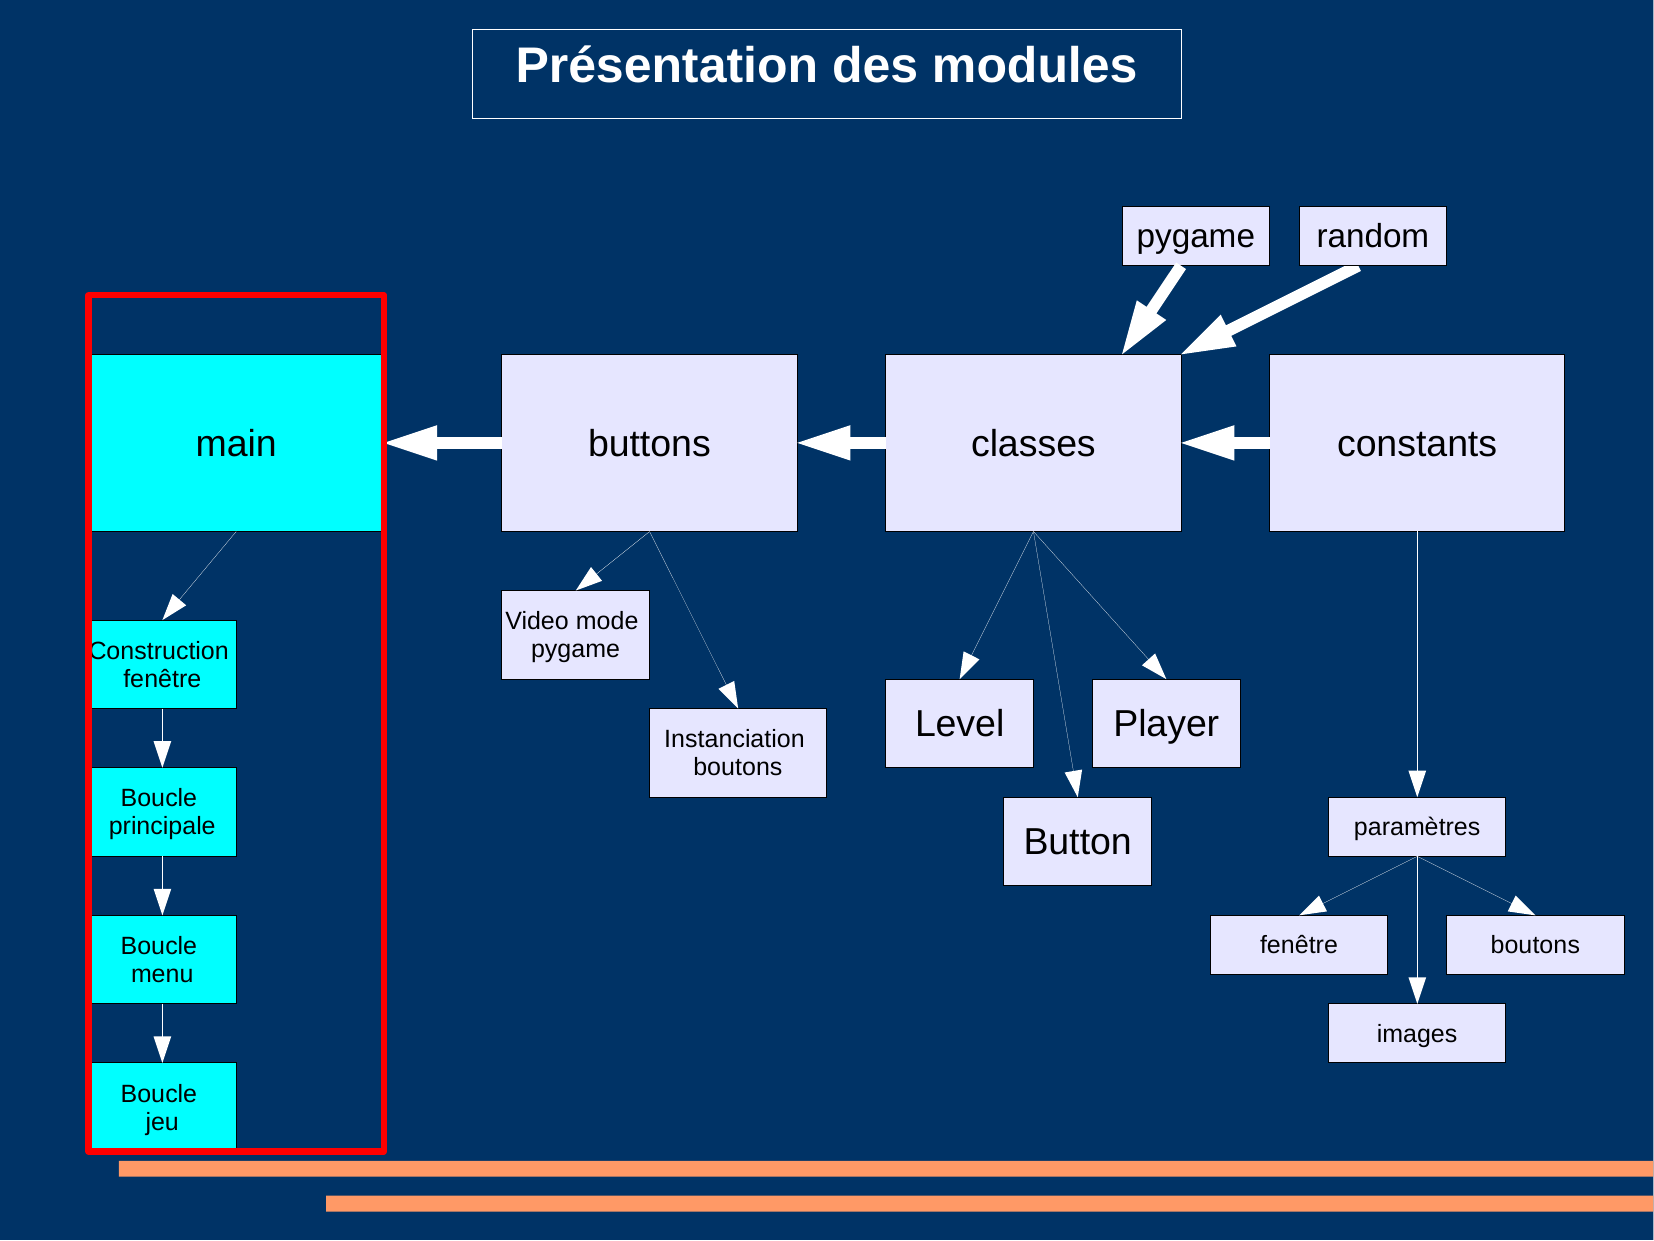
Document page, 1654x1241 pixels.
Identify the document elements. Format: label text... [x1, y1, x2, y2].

text_box constants [1269, 354, 1565, 532]
text_box Boucle menu [92, 915, 237, 1004]
text_box boutons [1446, 915, 1625, 975]
text_box Instanciation boutons [649, 708, 827, 798]
text_box Level [885, 679, 1034, 768]
text_box random [1299, 206, 1447, 266]
text_box Button [1003, 797, 1152, 886]
text_box Video mode pygame [501, 590, 650, 680]
text_box pygame [1122, 206, 1270, 266]
text_box Boucle principale [92, 767, 237, 857]
text_box fenêtre [1210, 915, 1388, 975]
text_box Construction fenêtre [92, 620, 237, 709]
text_box Player [1092, 679, 1241, 768]
text_box Présentation des modules [473, 30, 1181, 118]
text_box paramètres [1328, 797, 1506, 857]
text_box Boucle jeu [92, 1062, 237, 1148]
text_box images [1328, 1003, 1506, 1063]
text_box classes [885, 354, 1182, 532]
text_box main [92, 354, 381, 532]
text_box buttons [501, 354, 798, 532]
text_box Présentation des modules [442, 29, 1211, 159]
